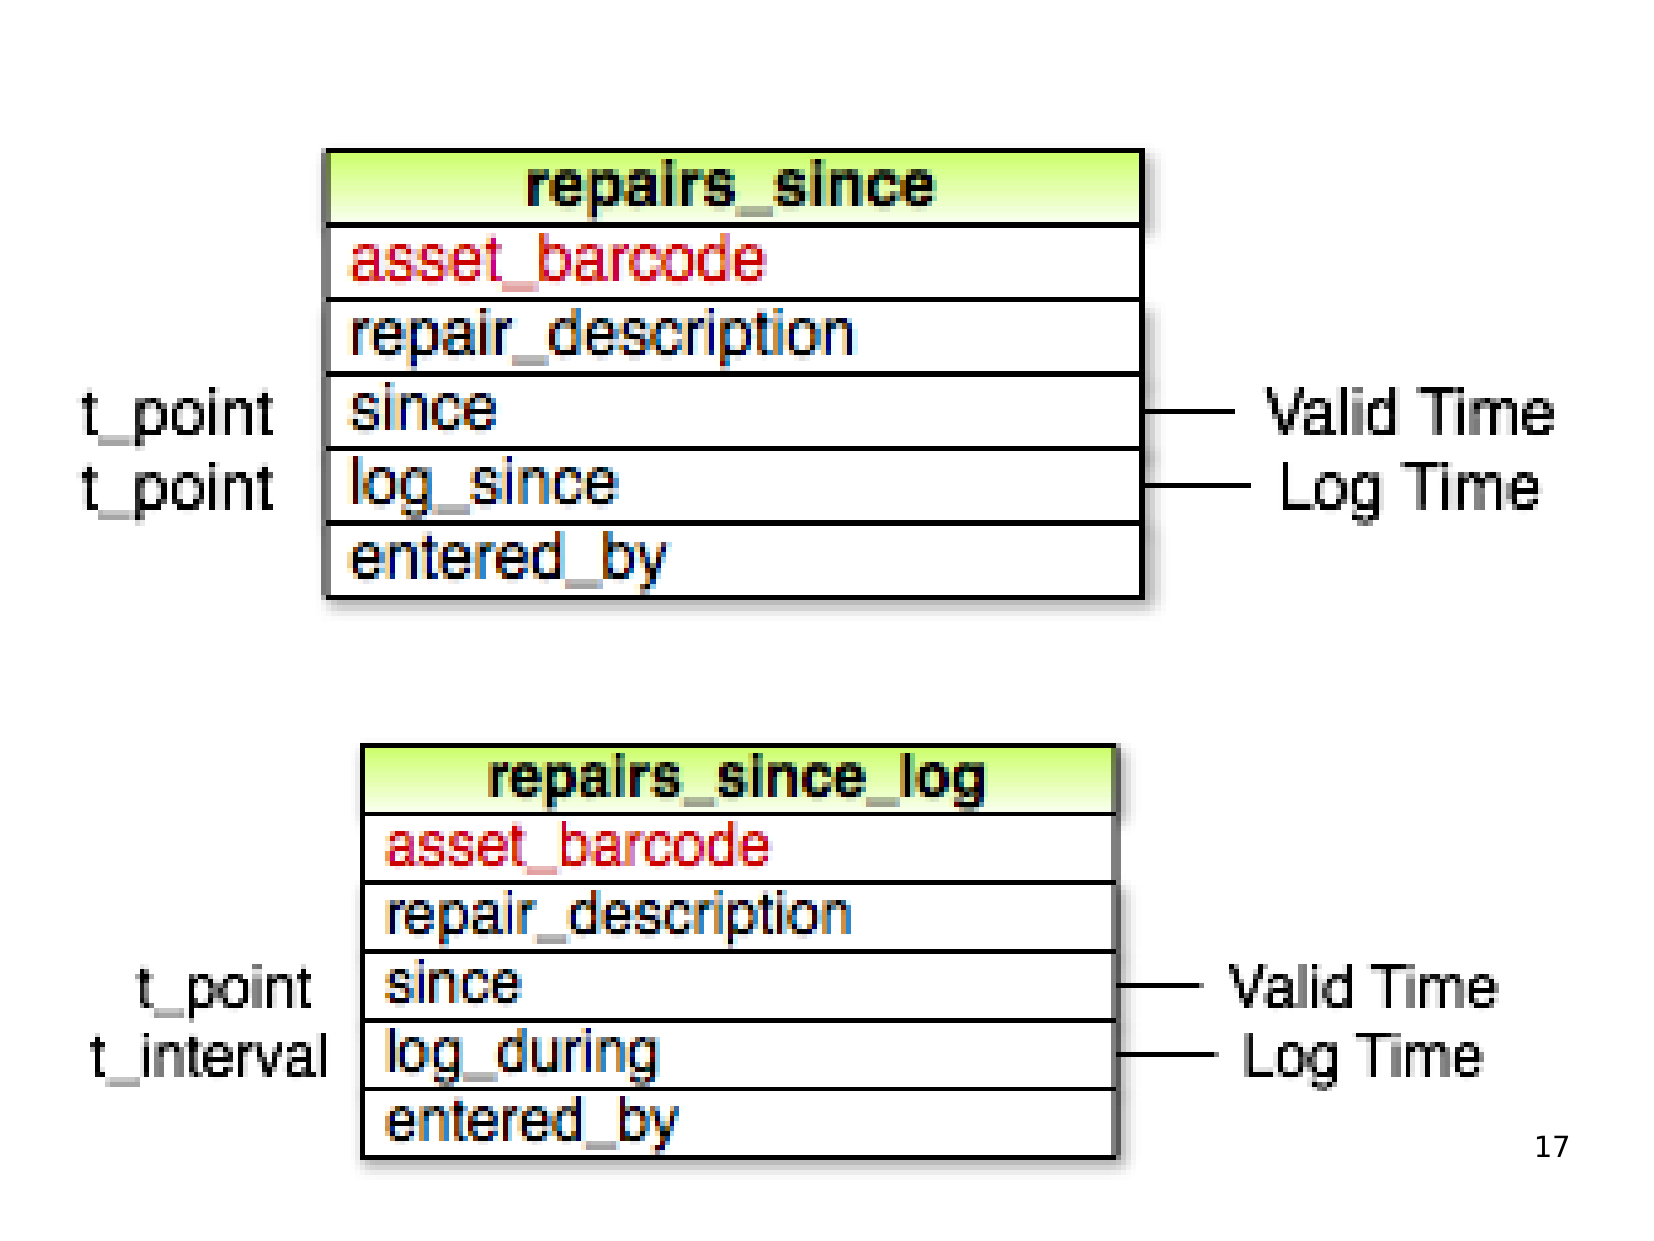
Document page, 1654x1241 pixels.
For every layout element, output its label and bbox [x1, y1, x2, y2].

picture [37, 704, 1514, 1201]
picture [29, 74, 1613, 676]
